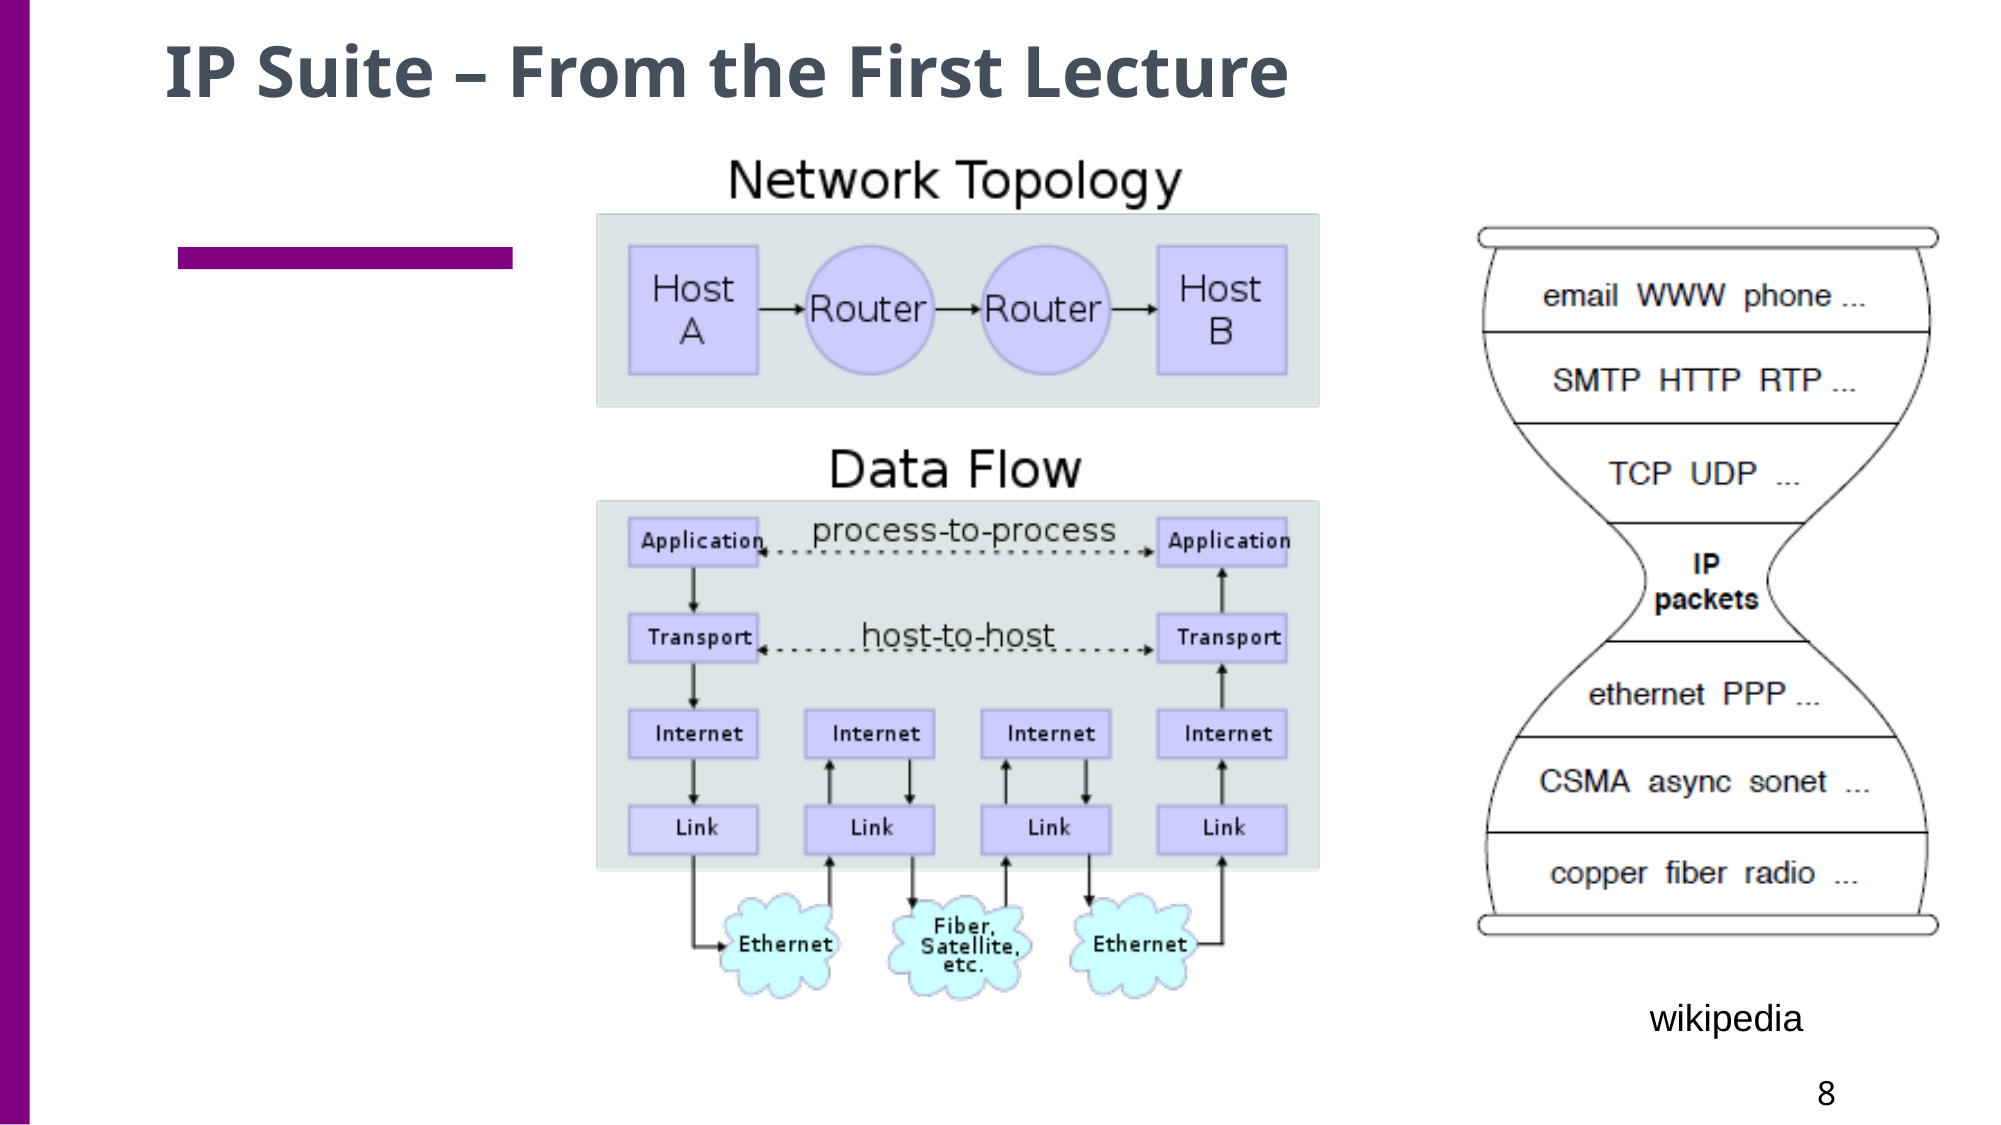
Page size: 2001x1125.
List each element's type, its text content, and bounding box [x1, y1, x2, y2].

picture [566, 134, 1351, 1062]
picture [1410, 209, 1981, 967]
text_box IP Suite – From the First Lecture [151, 0, 1849, 212]
text_box wikipedia [1635, 990, 1819, 1047]
